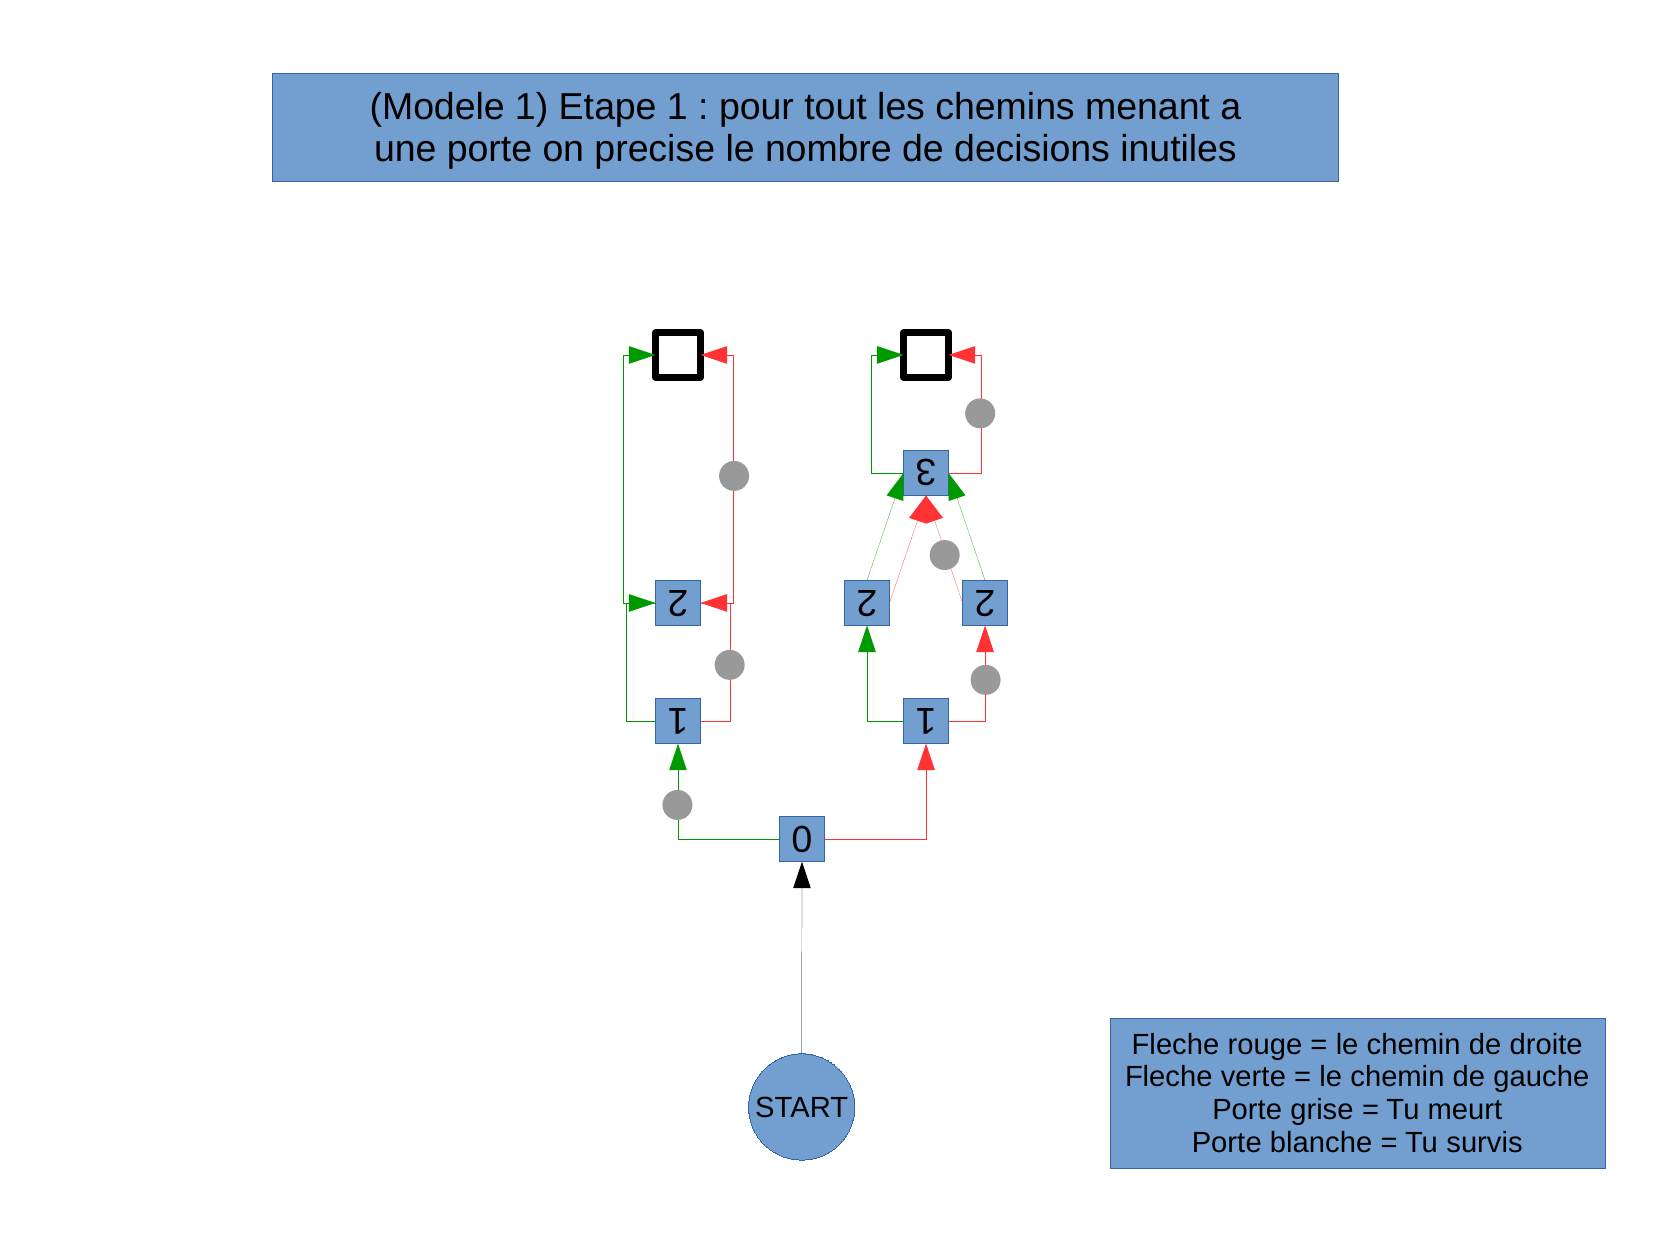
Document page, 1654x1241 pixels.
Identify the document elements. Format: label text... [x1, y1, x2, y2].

text_box [714, 649, 745, 680]
text_box 1 [655, 698, 701, 744]
text_box 1 [903, 698, 949, 744]
text_box 2 [962, 580, 1008, 626]
text_box [903, 332, 949, 378]
text_box 0 [779, 816, 825, 862]
text_box 2 [844, 580, 890, 626]
text_box 2 [655, 580, 701, 626]
text_box [662, 789, 693, 820]
text_box [970, 664, 1001, 695]
text_box [719, 460, 750, 491]
text_box 3 [903, 450, 949, 496]
text_box [655, 332, 701, 378]
text_box START [748, 1053, 855, 1161]
text_box [929, 540, 960, 571]
text_box [965, 398, 996, 429]
text_box Fleche rouge = le chemin de droite Fleche verte = le chemin de gauche Porte grise = Tu meurt Porte blanche = Tu survis [1110, 1018, 1606, 1169]
text_box (Modele 1) Etape 1 : pour tout les chemins menant a une porte on precise le nombre de decisions inutiles [272, 73, 1339, 182]
